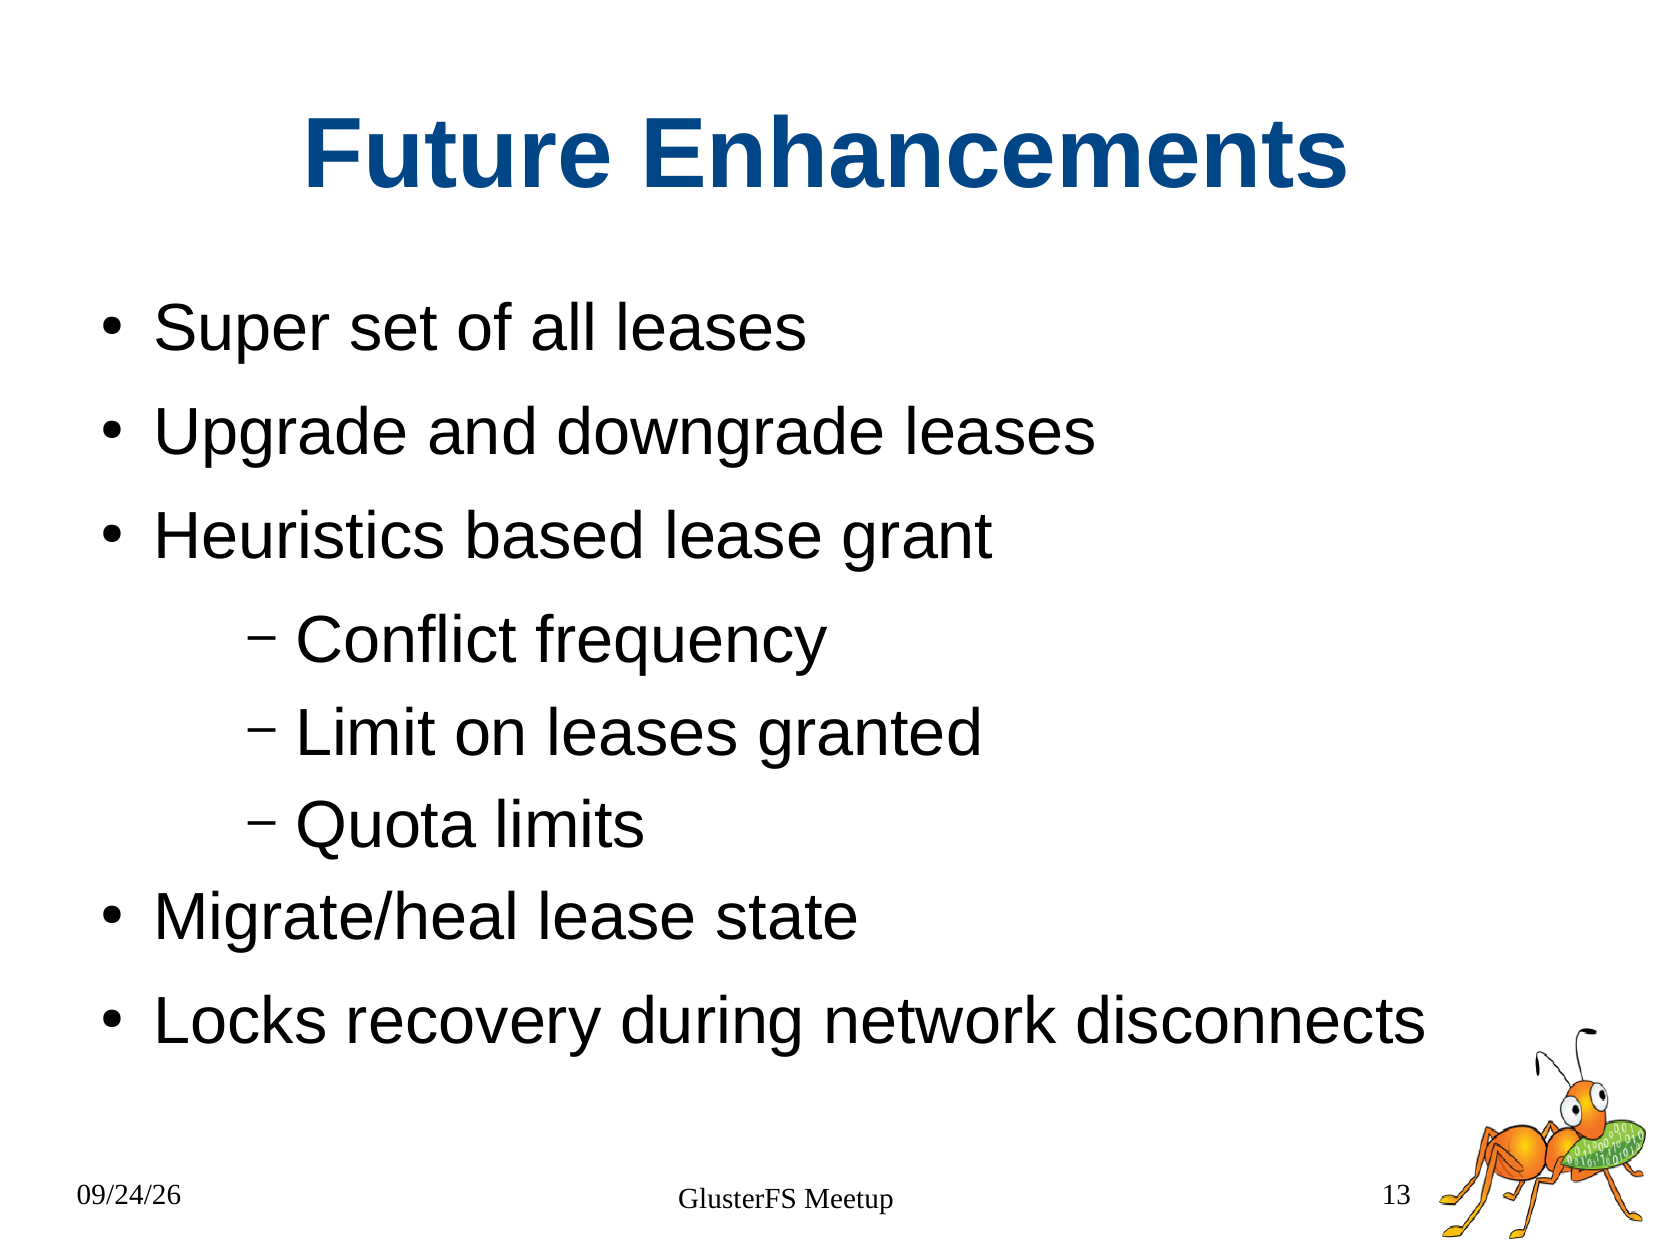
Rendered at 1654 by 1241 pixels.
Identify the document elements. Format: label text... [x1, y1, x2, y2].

picture [1436, 1027, 1648, 1241]
list Super set of all leases Upgrade and downgrade leases Heuristics based lease grant Conflict frequency Limit on leases granted Quota limits Migrate/heal lease state Locks recovery during network disconnects [82, 290, 1571, 1066]
title Future Enhancements [82, 49, 1571, 257]
